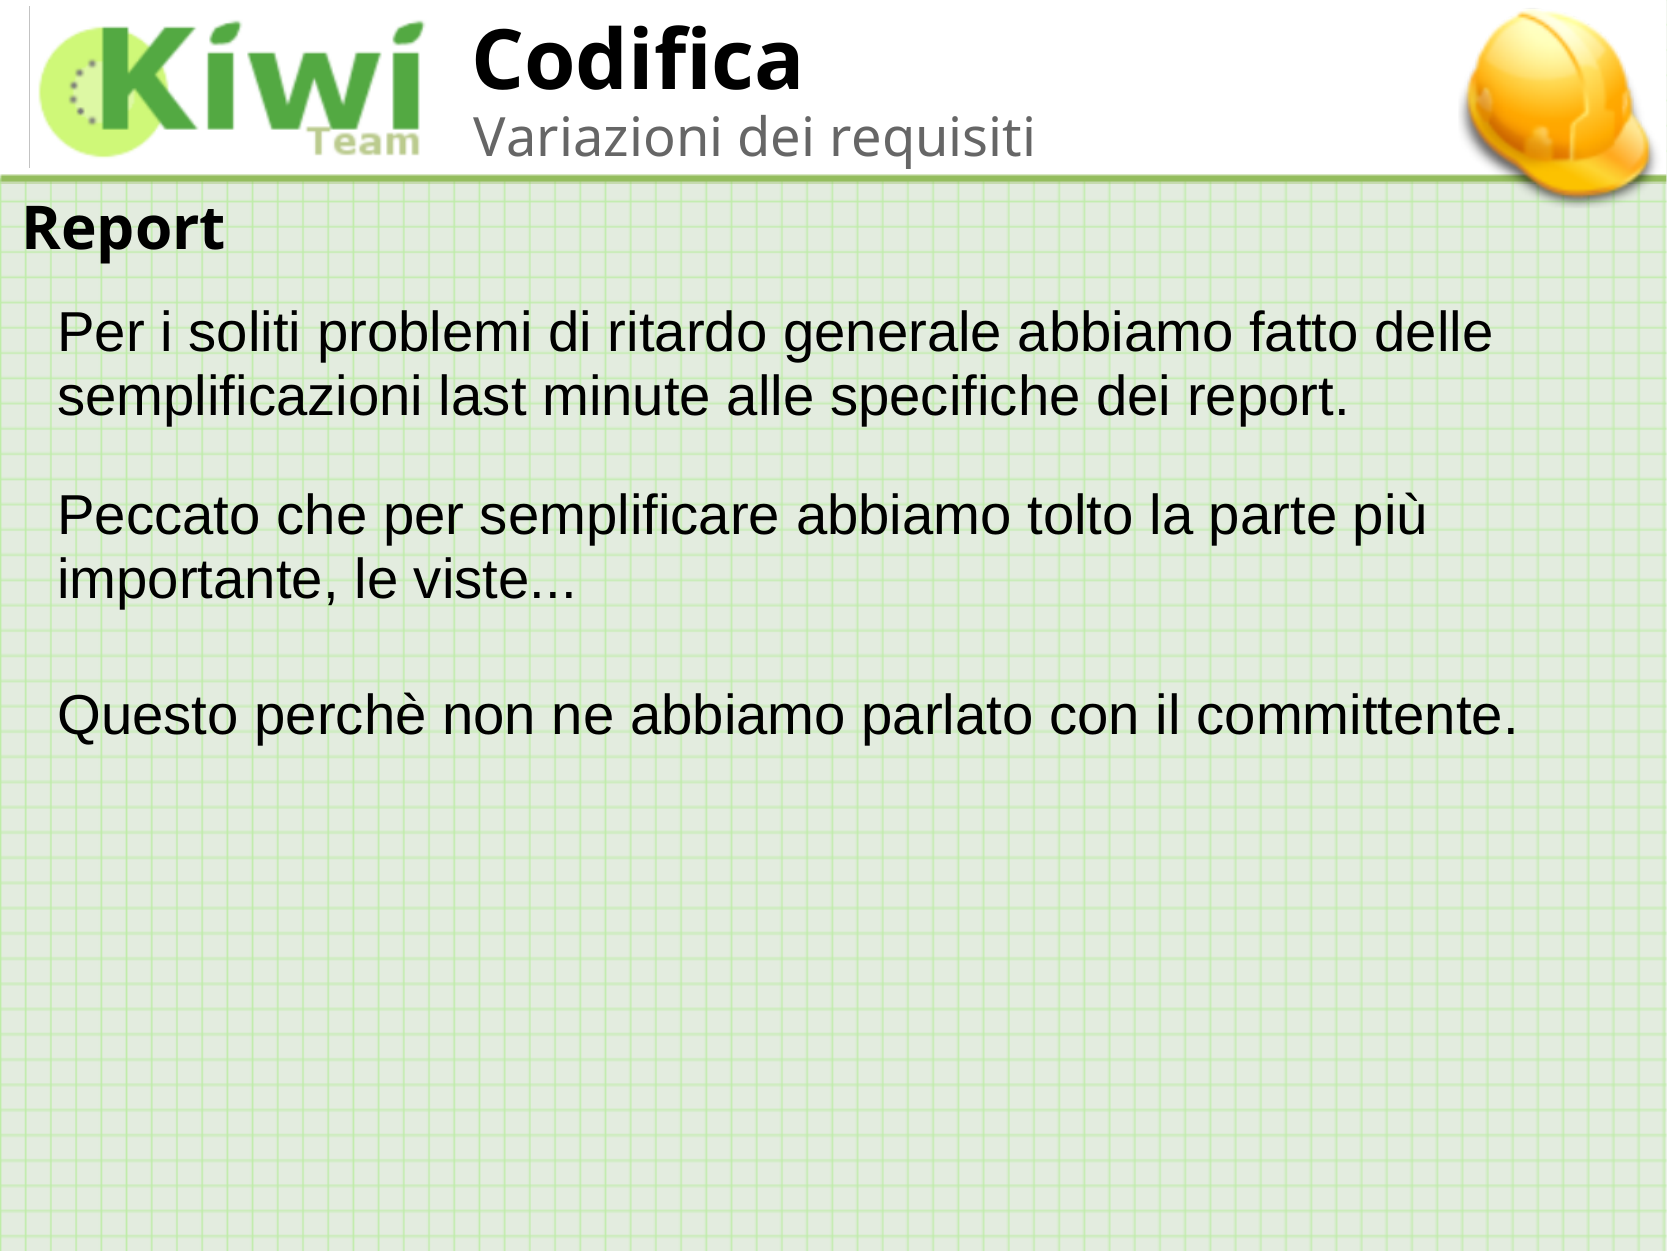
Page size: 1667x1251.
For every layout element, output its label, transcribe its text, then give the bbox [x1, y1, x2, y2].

subtitle Report [21, 195, 1315, 304]
text_box Per i soliti problemi di ritardo generale abbiamo fatto delle semplificazioni last minute alle specifiche dei report. [57, 299, 1543, 429]
picture [0, 0, 1667, 1251]
text_box Peccato che per semplificare abbiamo tolto la parte più importante, le viste... [57, 483, 1543, 612]
text_box Questo perchè non ne abbiamo parlato con il committente. [57, 683, 1543, 748]
title Codifica [471, 0, 1441, 122]
text_box Variazioni dei requisiti [473, 107, 1327, 169]
